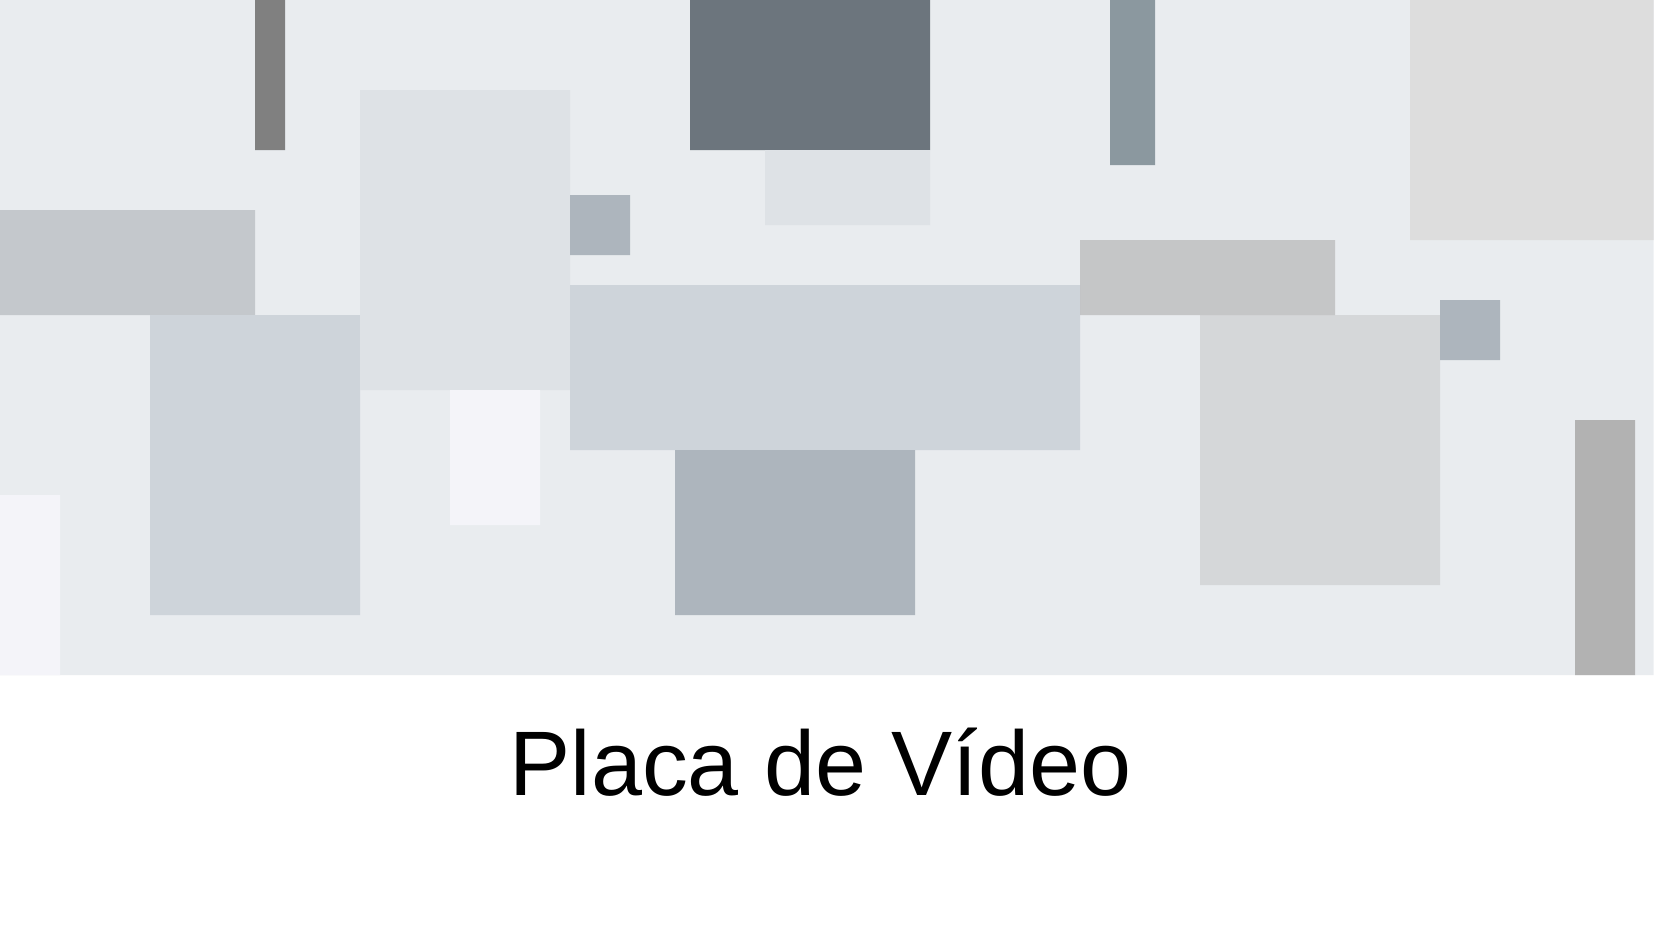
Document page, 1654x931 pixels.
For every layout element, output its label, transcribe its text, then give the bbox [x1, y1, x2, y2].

title Placa de Vídeo [76, 685, 1565, 841]
